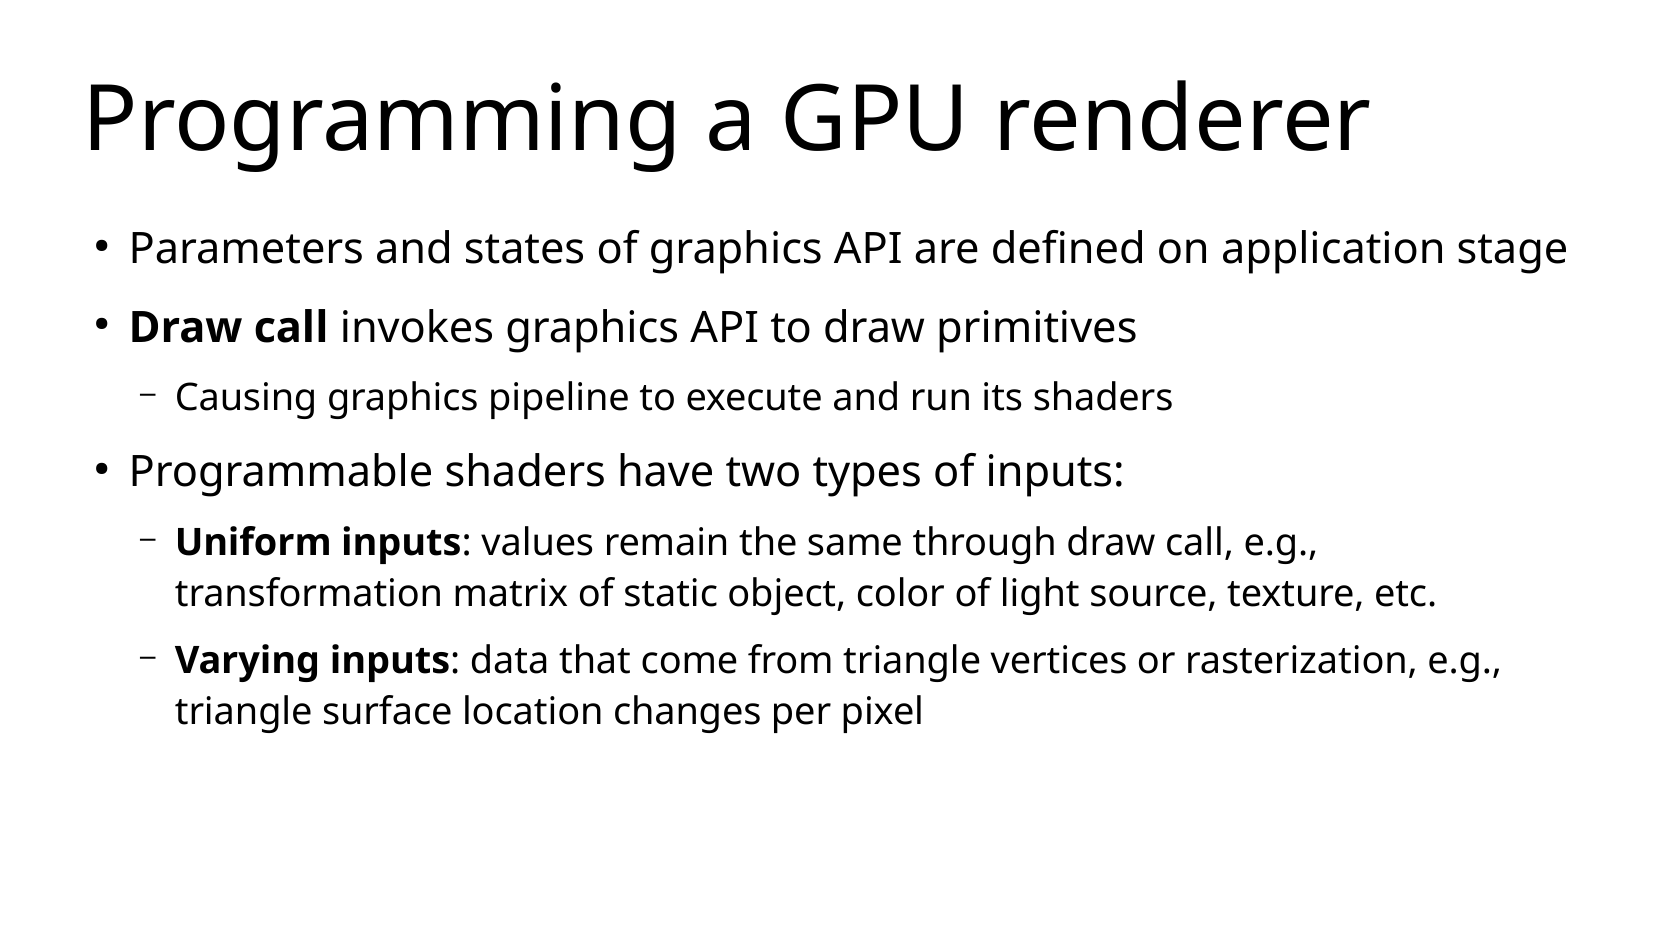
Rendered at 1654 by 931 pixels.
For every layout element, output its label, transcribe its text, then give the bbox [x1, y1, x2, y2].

title Programming a GPU renderer [82, 37, 1571, 193]
list Parameters and states of graphics API are defined on application stage Draw call invokes graphics API to draw primitives Causing graphics pipeline to execute and run its shaders Programmable shaders have two types of inputs: Uniform inputs: values remain the same through draw call, e.g., transformation matrix of static object, color of light source, texture, etc. Varying inputs: data that come from triangle vertices or rasterization, e.g., triangle surface location changes per pixel [82, 217, 1571, 758]
